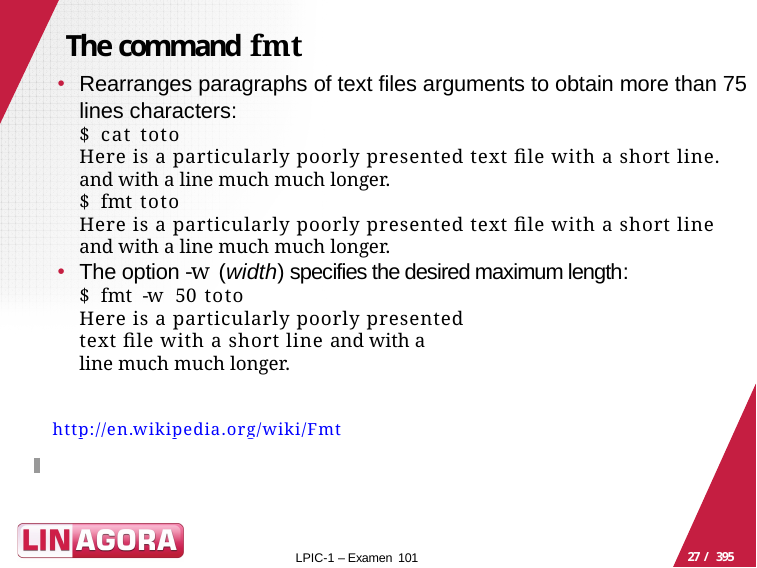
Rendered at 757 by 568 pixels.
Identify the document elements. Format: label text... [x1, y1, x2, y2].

text_box The command fmt [63, 26, 697, 69]
picture [0, 0, 352, 352]
text_box LPIC-1 – Examen 101 [293, 549, 420, 568]
text_box [17, 520, 184, 562]
text_box Rearranges paragraphs of text files arguments to obtain more than 75 lines characters: $ cat toto Here is a particularly poorly presented text file with a short line. and with a line much much longer. $ fmt toto Here is a particularly poorly presented text file with a short line and with a line much much longer. The option -w (width) specifies the desired maximum length: $ fmt -w 50 toto Here is a particularly poorly presented text file with a short line and with a line much much longer. http://en.wikipedia.org/wiki/Fmt [50, 69, 749, 492]
text_box <numéro> / 395 [683, 549, 747, 568]
